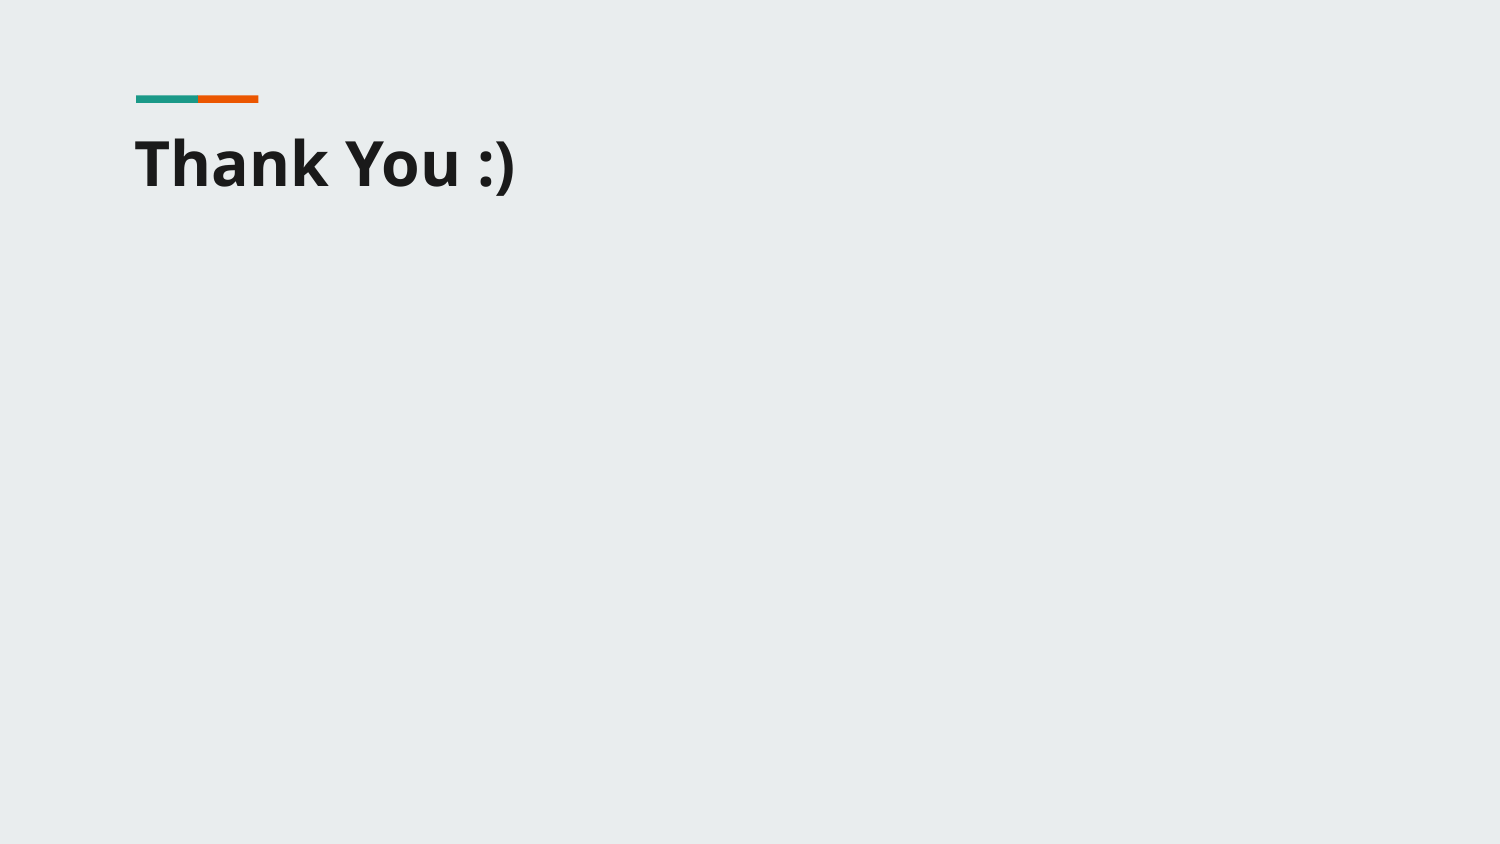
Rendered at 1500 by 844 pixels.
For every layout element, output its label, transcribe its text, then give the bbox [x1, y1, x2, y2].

text_box Thank You :) [119, 108, 1381, 250]
